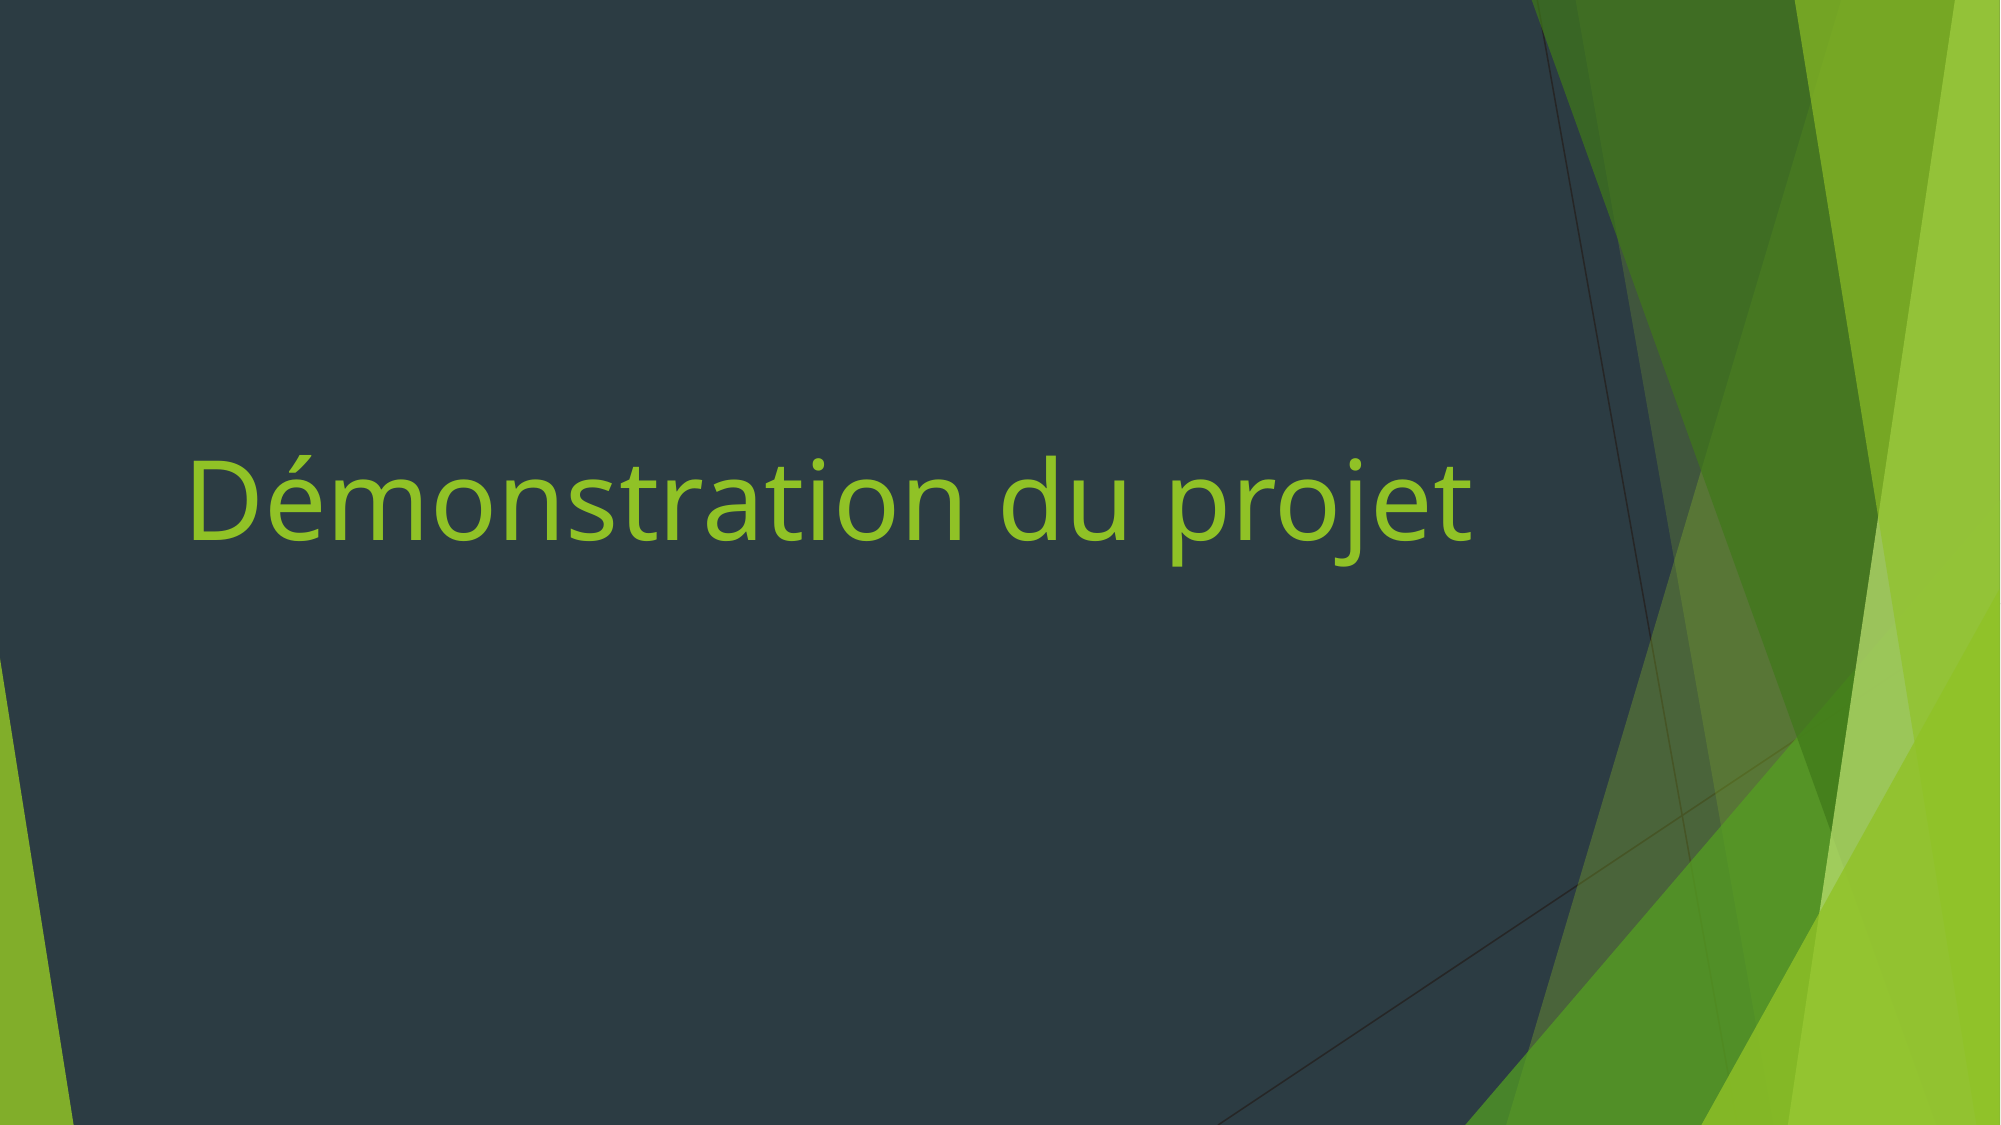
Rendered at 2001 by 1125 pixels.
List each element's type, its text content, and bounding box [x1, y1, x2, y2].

title Démonstration du projet [123, 422, 1534, 639]
